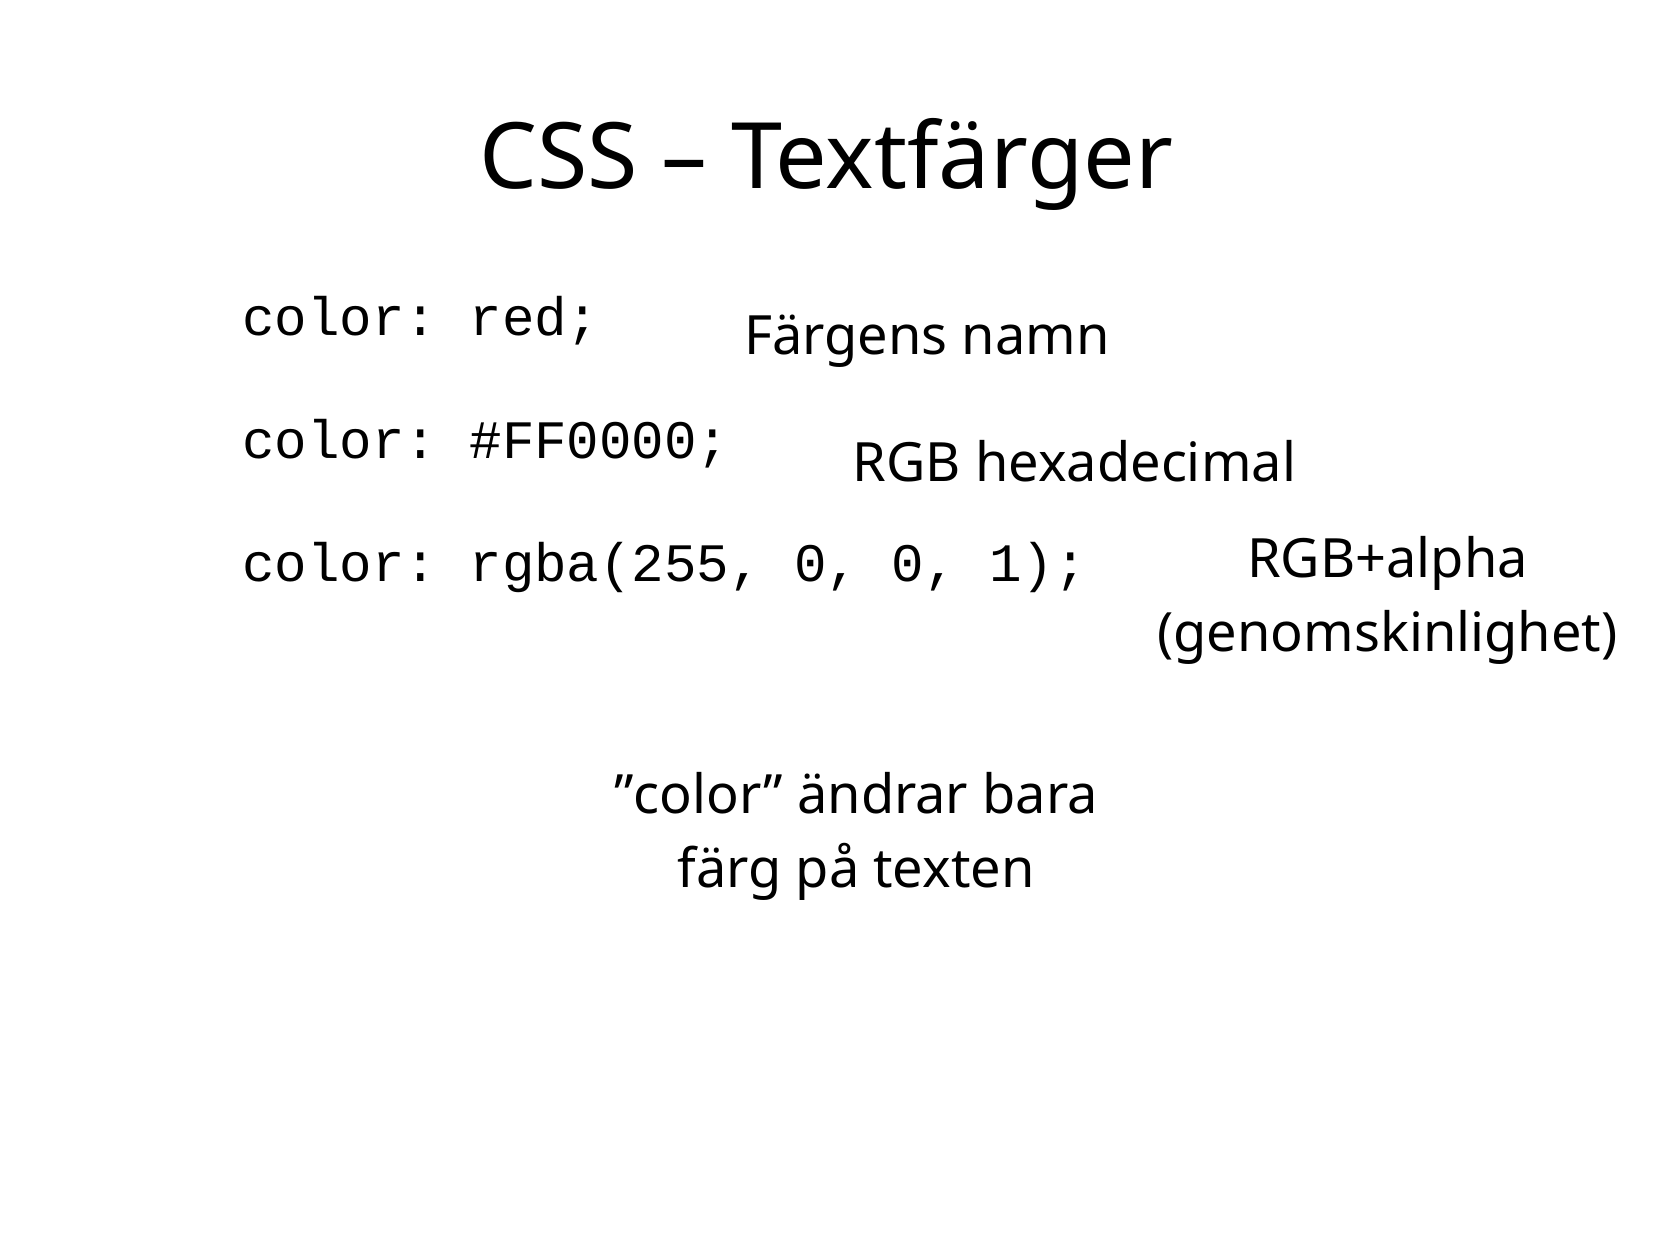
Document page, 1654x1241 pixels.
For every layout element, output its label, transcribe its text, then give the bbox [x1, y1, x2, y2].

text_box Färgens namn [685, 296, 1170, 353]
text_box RGB hexadecimal [832, 423, 1317, 479]
text_box ”color” ändrar bara färg på texten [614, 755, 1099, 922]
text_box RGB+alpha (genomskinlighet) [1145, 519, 1630, 631]
subtitle color: red; color: #FF0000; color: rgba(255, 0, 0, 1); [242, 290, 1117, 1010]
title CSS – Textfärger [82, 49, 1571, 257]
